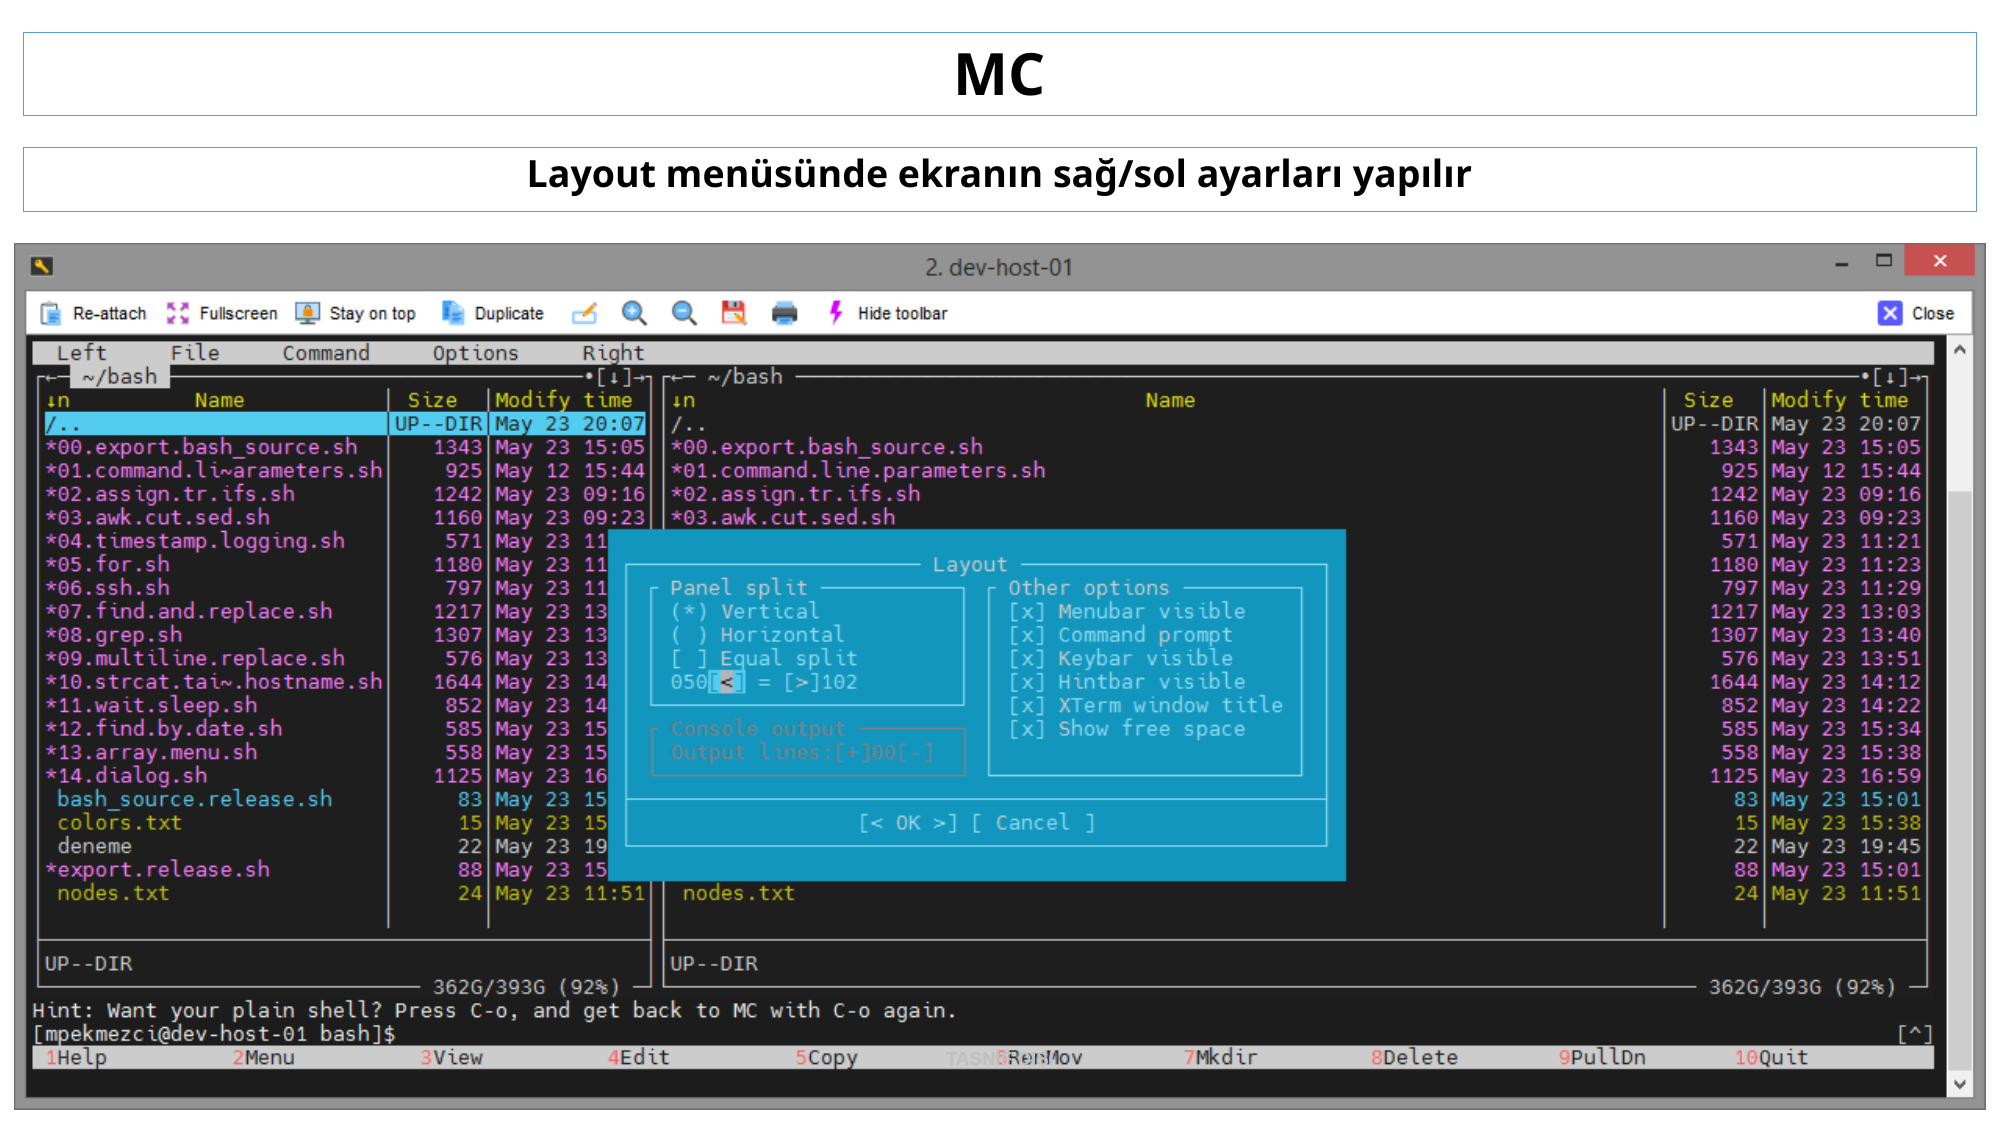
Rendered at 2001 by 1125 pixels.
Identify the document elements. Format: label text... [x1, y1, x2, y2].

title MC [23, 32, 1977, 116]
text_box Layout menüsünde ekranın sağ/sol ayarları yapılır [23, 147, 1977, 212]
picture [14, 243, 1986, 1042]
footer TASNİF DIŞI [0, 1042, 2000, 1103]
picture [14, 1103, 1986, 1110]
